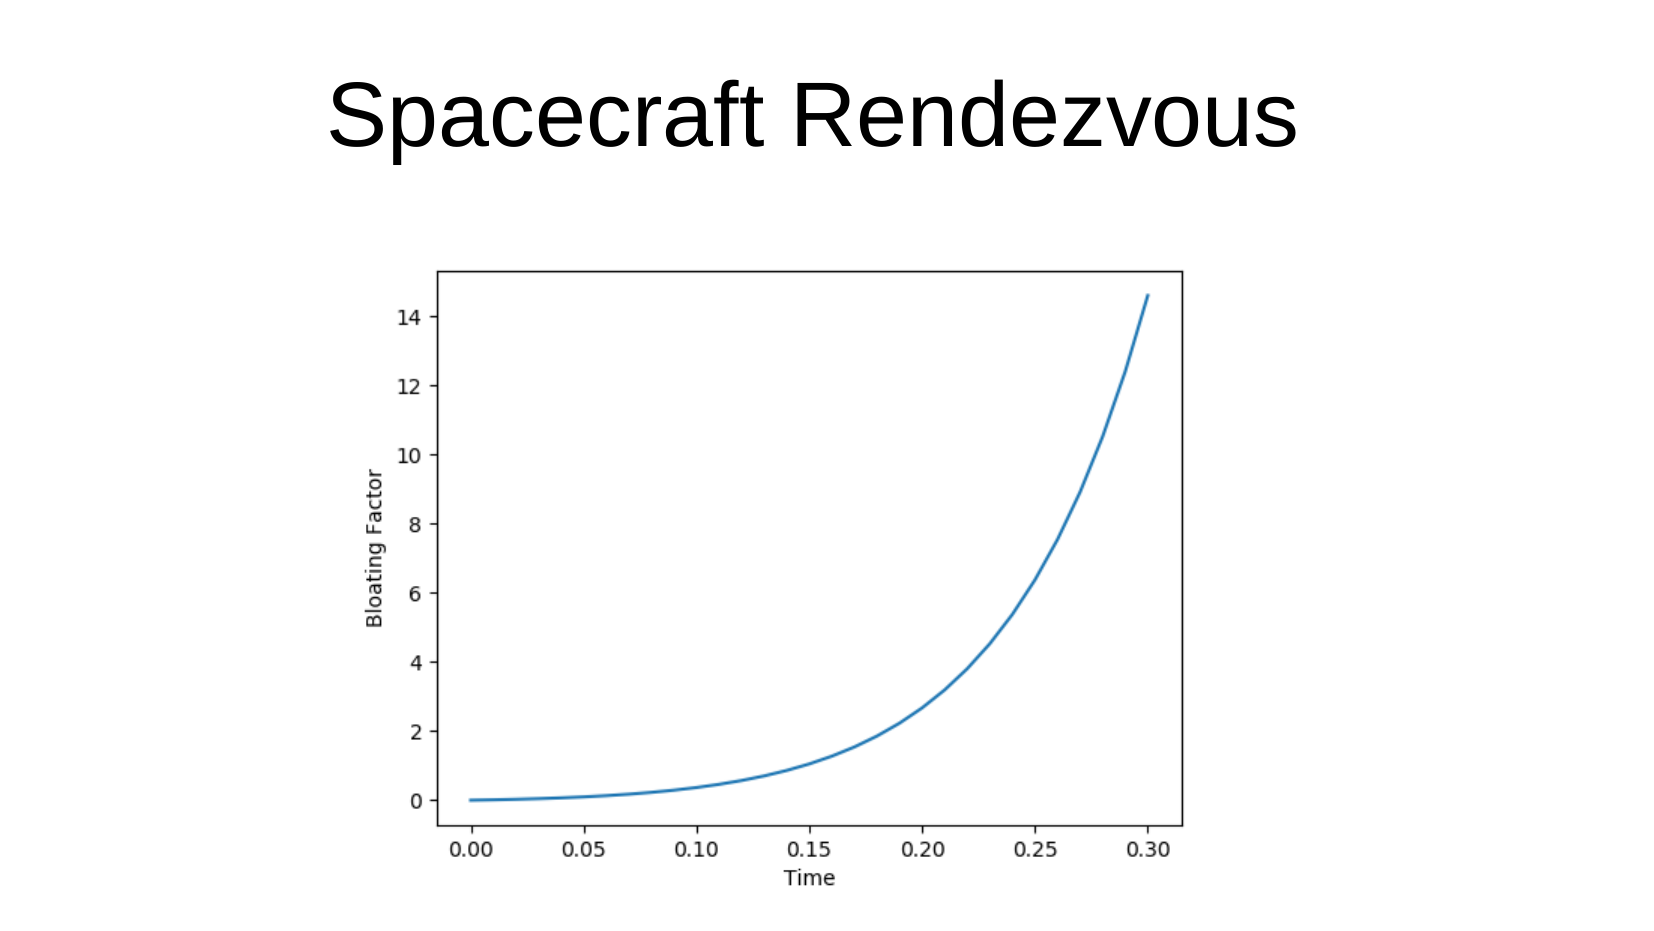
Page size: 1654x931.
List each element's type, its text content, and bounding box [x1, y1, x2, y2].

title Spacecraft Rendezvous [82, 37, 1571, 193]
picture [317, 184, 1278, 905]
